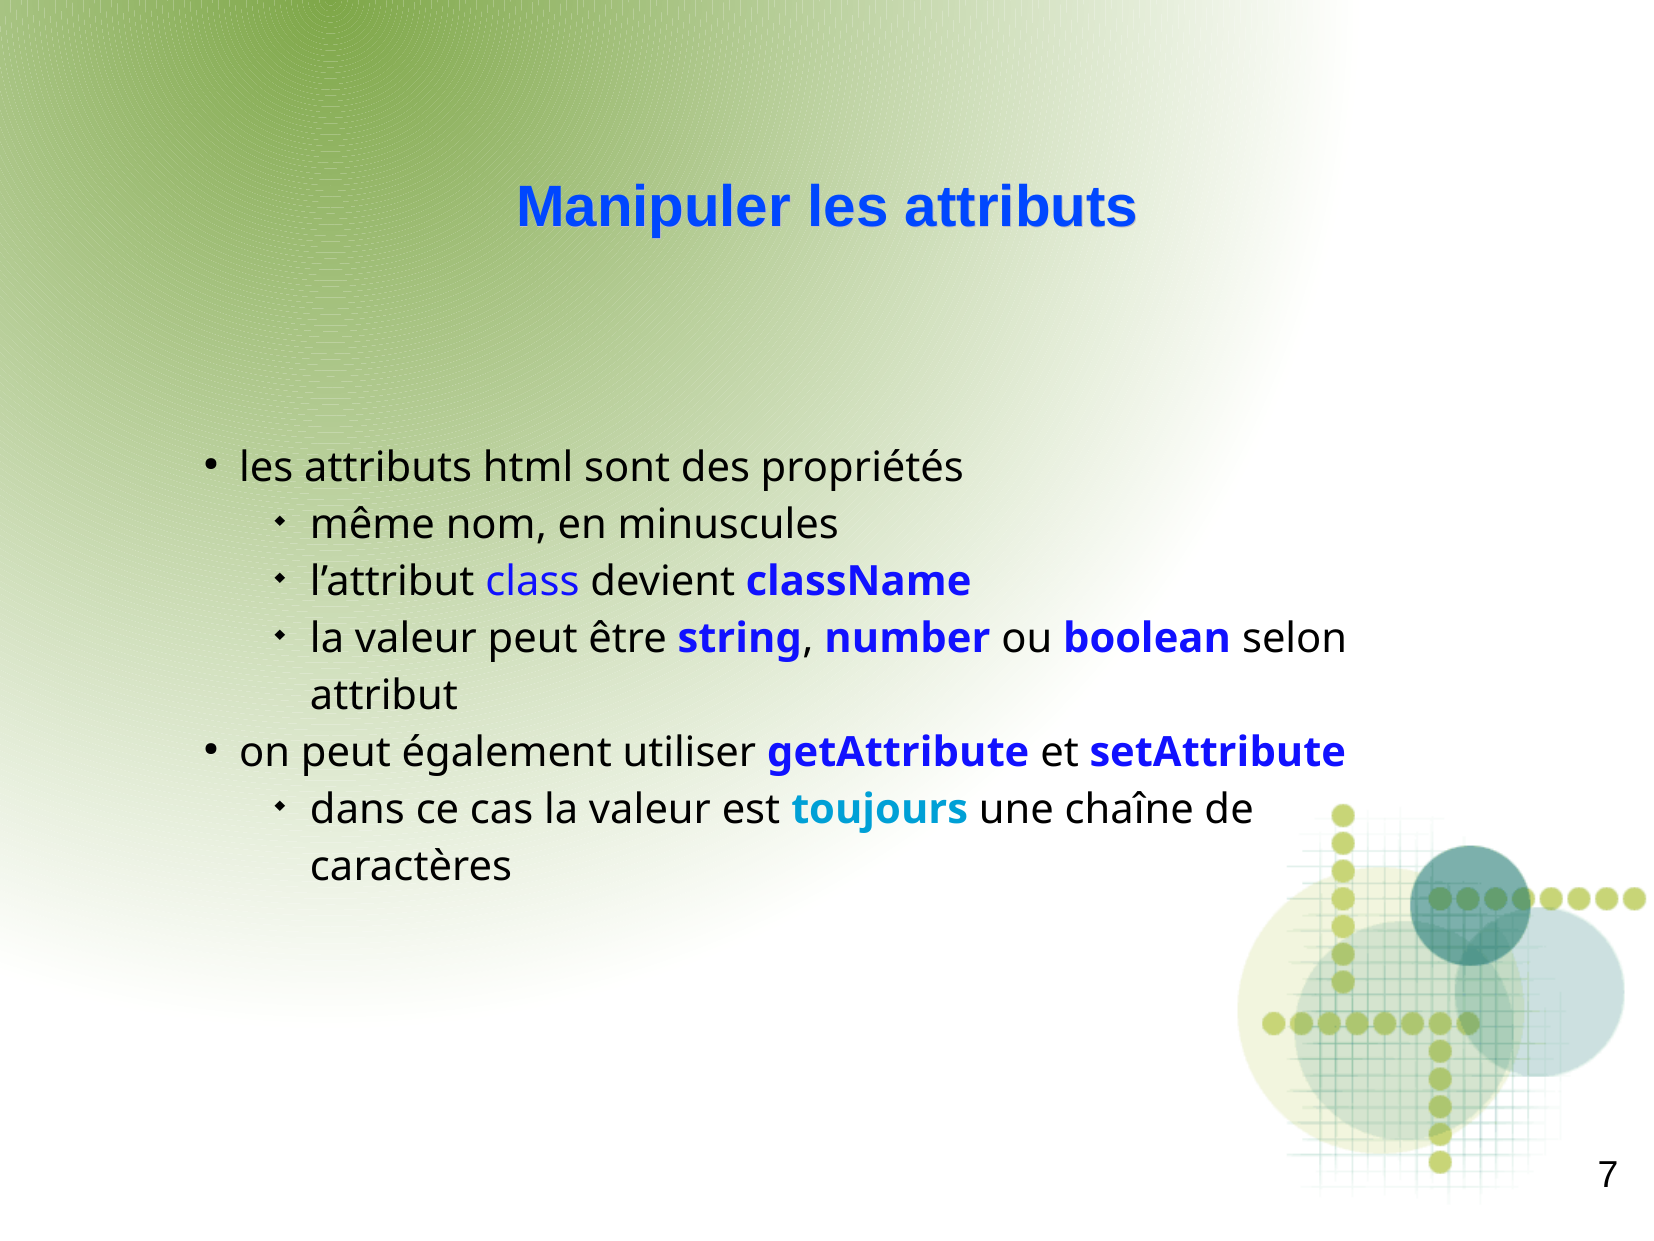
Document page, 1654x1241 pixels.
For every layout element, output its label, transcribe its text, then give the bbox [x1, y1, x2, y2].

title Manipuler les attributs [121, 102, 1534, 310]
text_box <numéro> [1582, 1145, 1654, 1217]
picture [1224, 792, 1654, 1211]
text_box les attributs html sont des propriétés même nom, en minuscules l’attribut class devient className la valeur peut être string, number ou boolean selon attribut on peut également utiliser getAttribute et setAttribute dans ce cas la valeur est toujours une chaîne de caractères [118, 429, 1477, 898]
